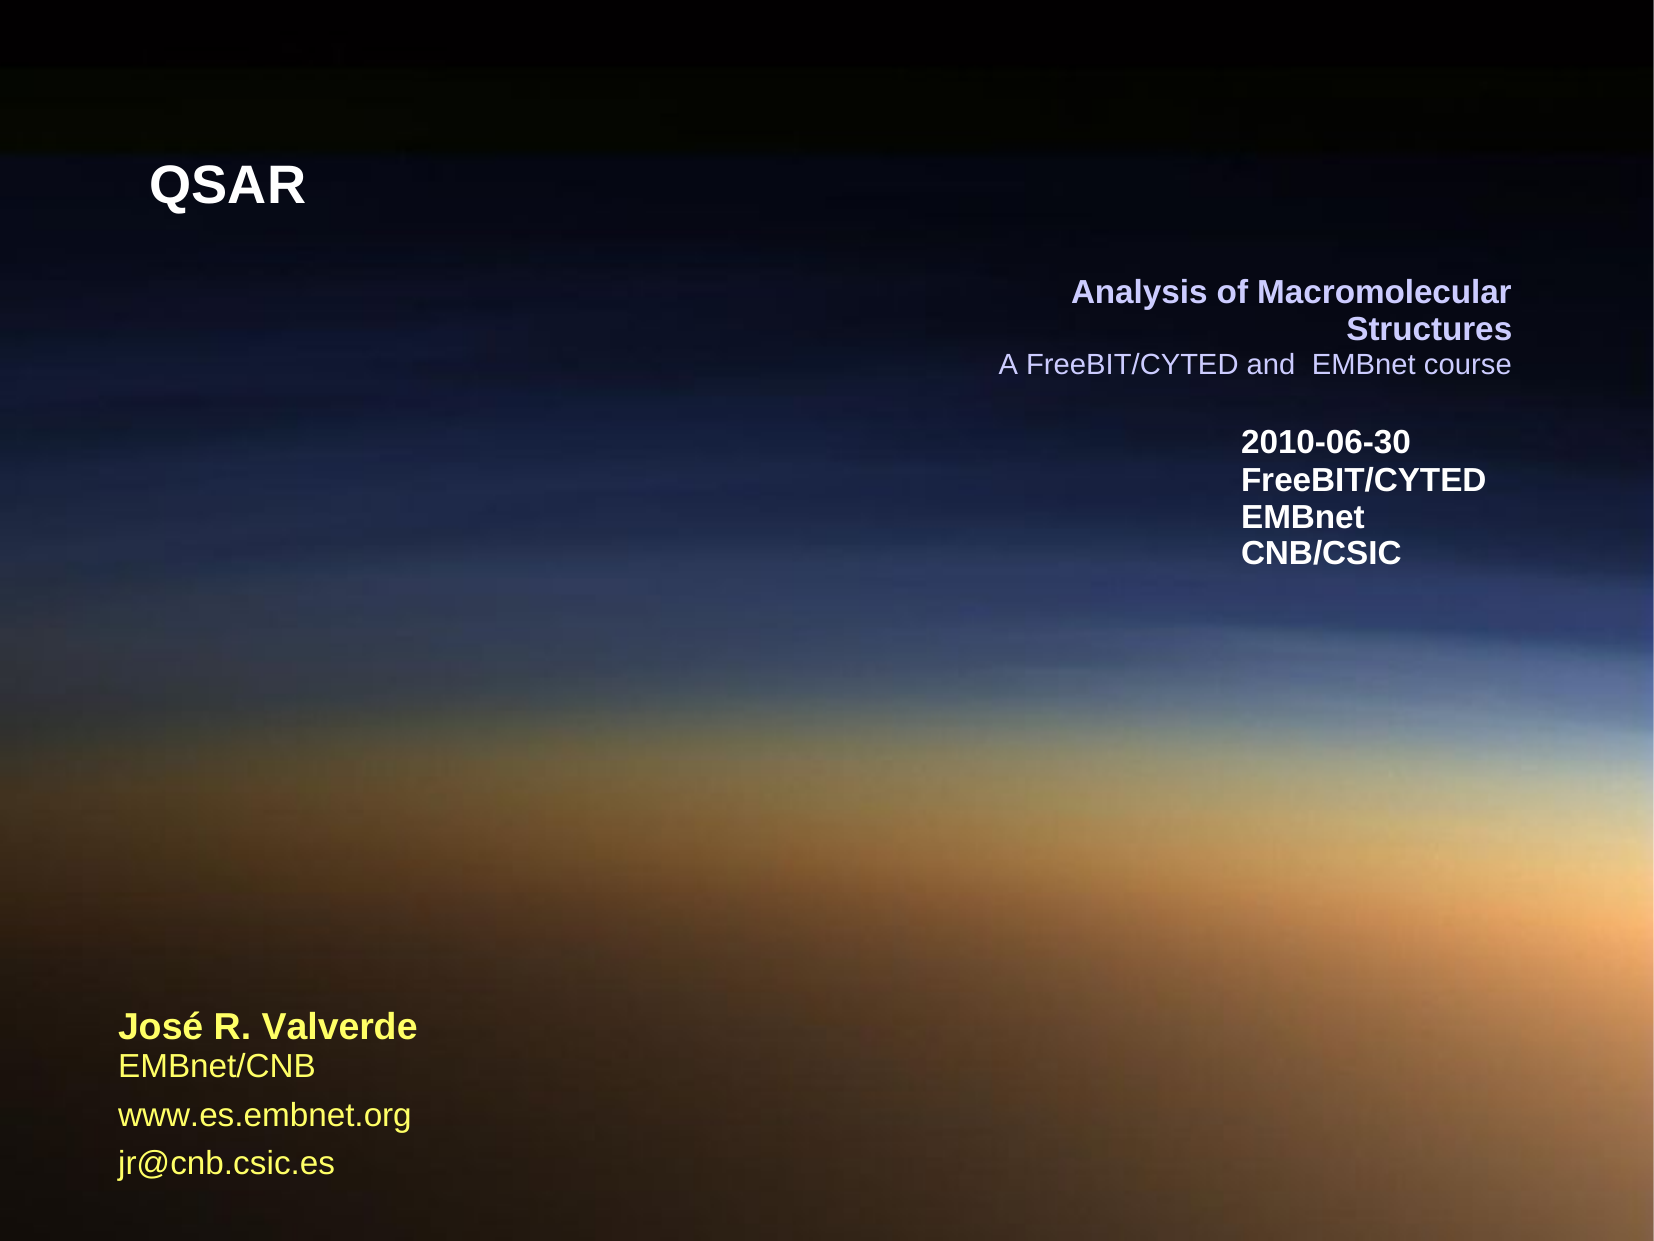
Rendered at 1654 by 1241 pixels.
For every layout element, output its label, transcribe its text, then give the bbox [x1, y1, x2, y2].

picture [0, 0, 1654, 1241]
title QSAR [149, 118, 945, 252]
